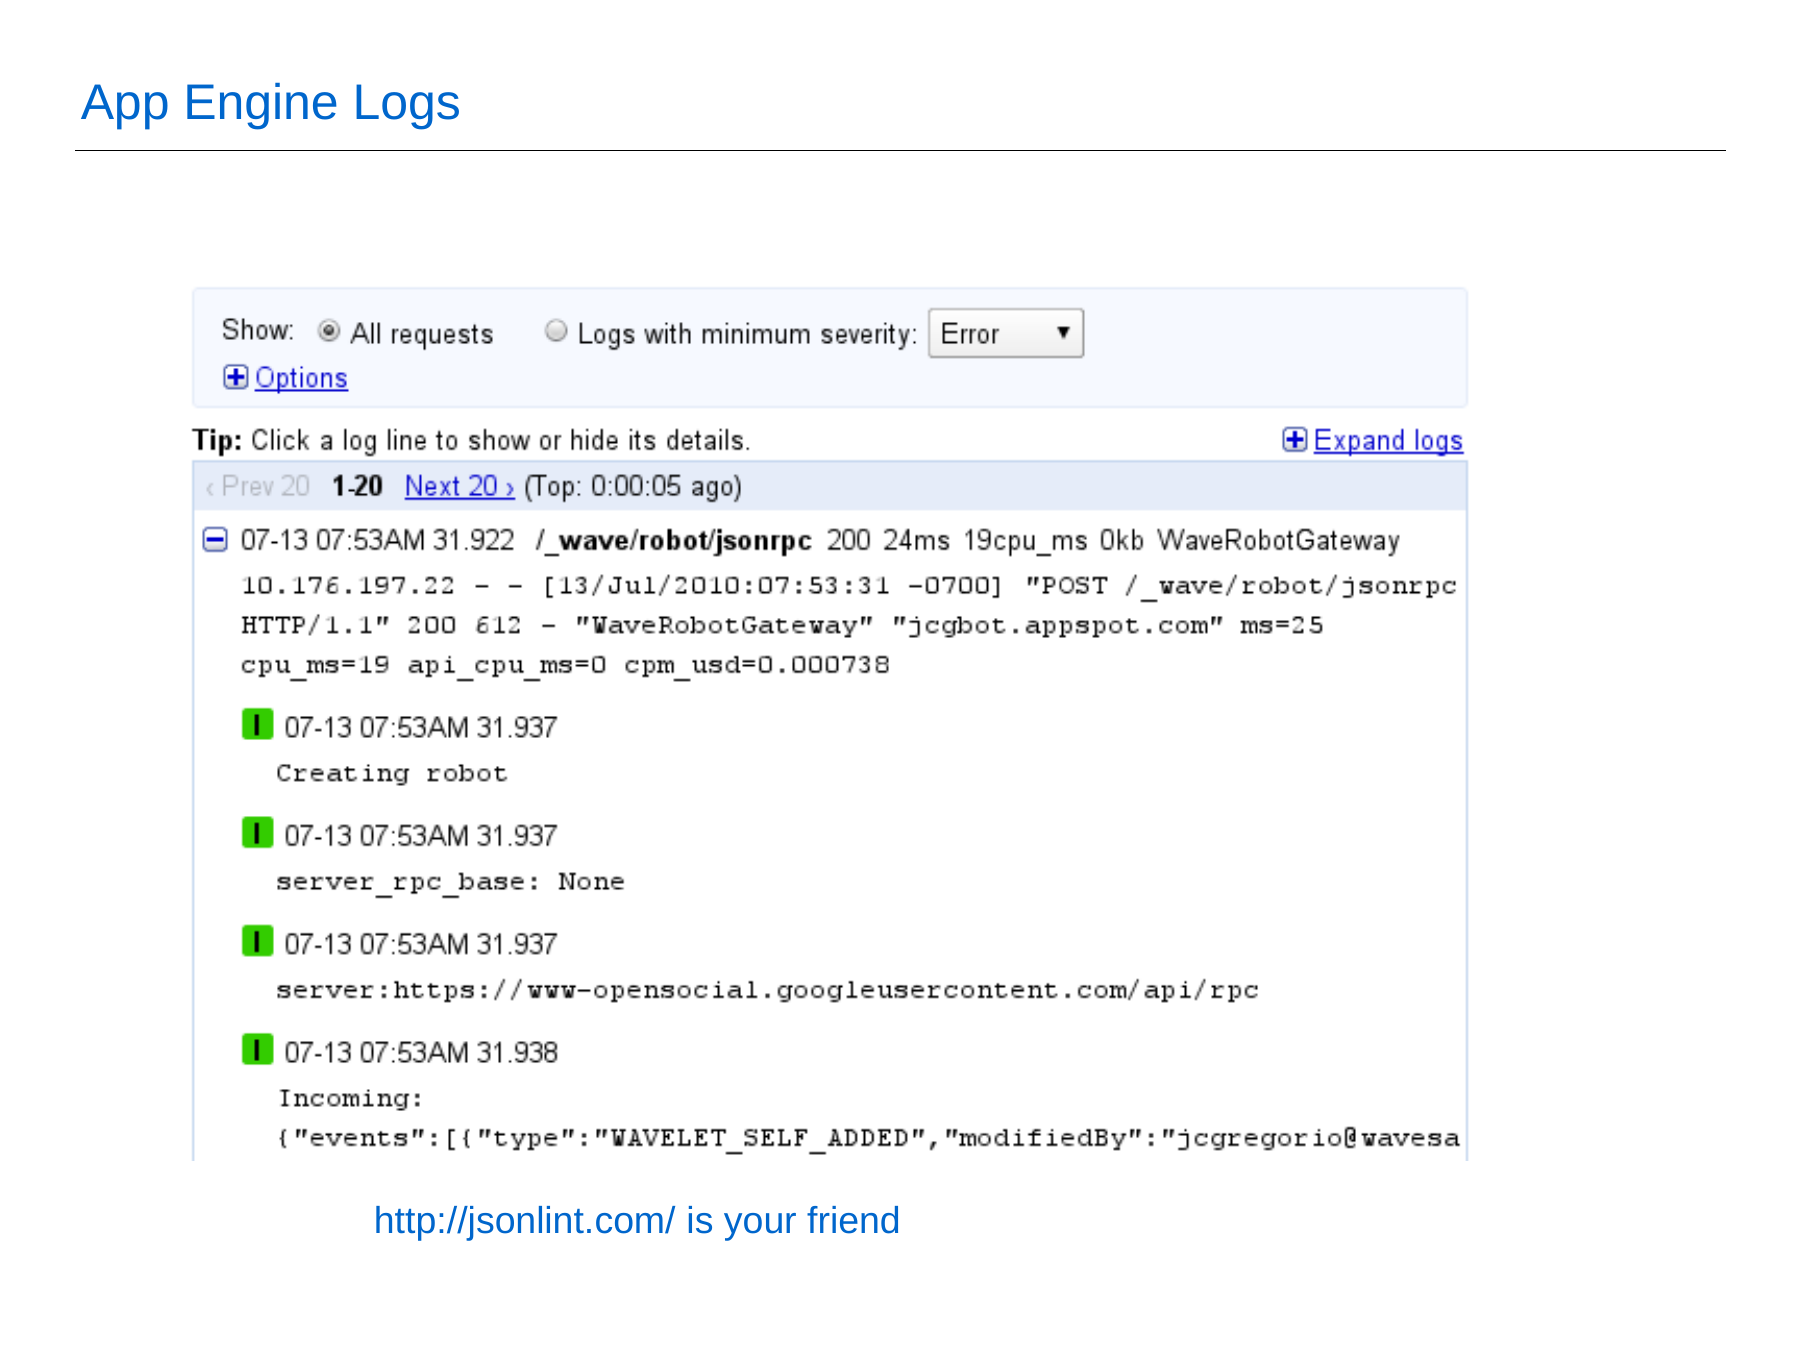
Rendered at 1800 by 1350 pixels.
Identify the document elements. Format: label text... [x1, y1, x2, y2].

picture [176, 269, 1479, 1161]
title App Engine Logs [80, 59, 1701, 150]
text_box http://jsonlint.com/ is your friend [359, 1192, 1407, 1250]
